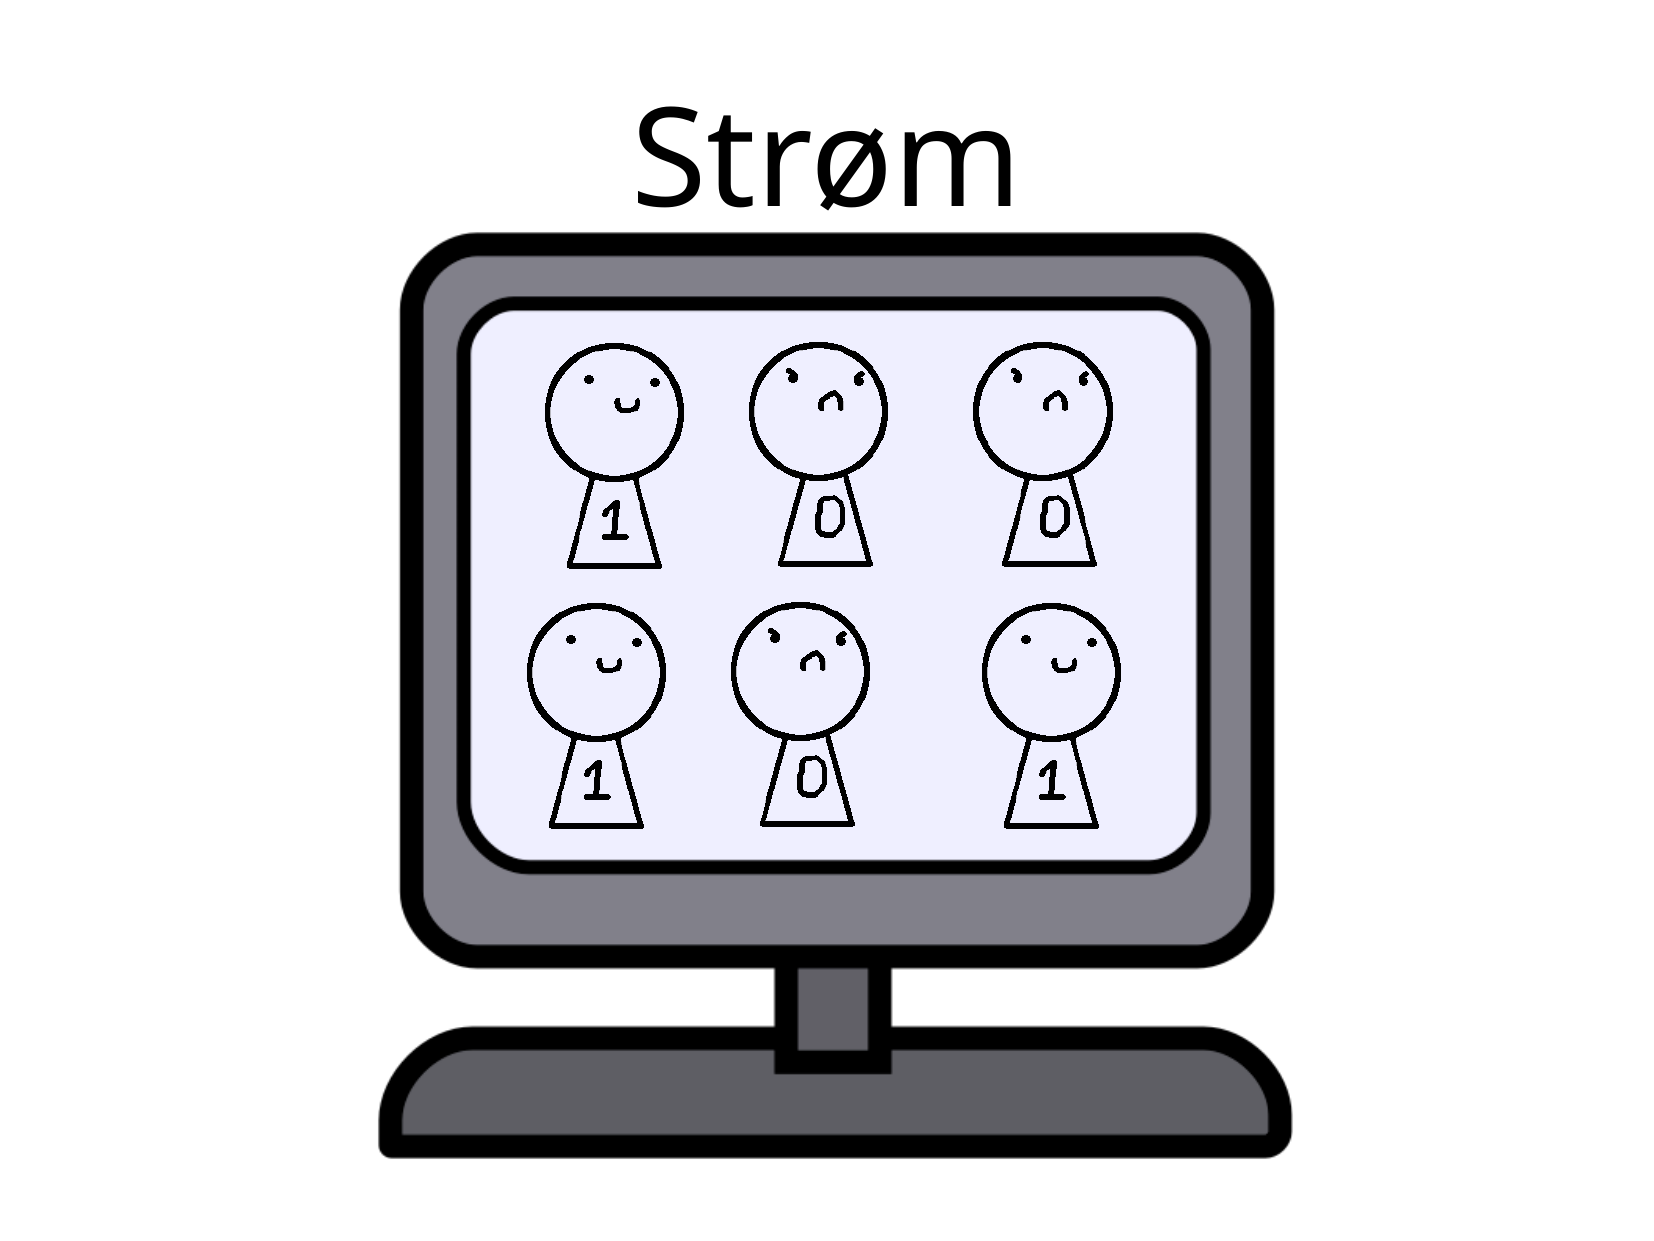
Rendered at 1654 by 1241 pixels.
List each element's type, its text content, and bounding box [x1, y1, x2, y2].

picture [366, 257, 1304, 1170]
title Strøm [82, 49, 1571, 257]
